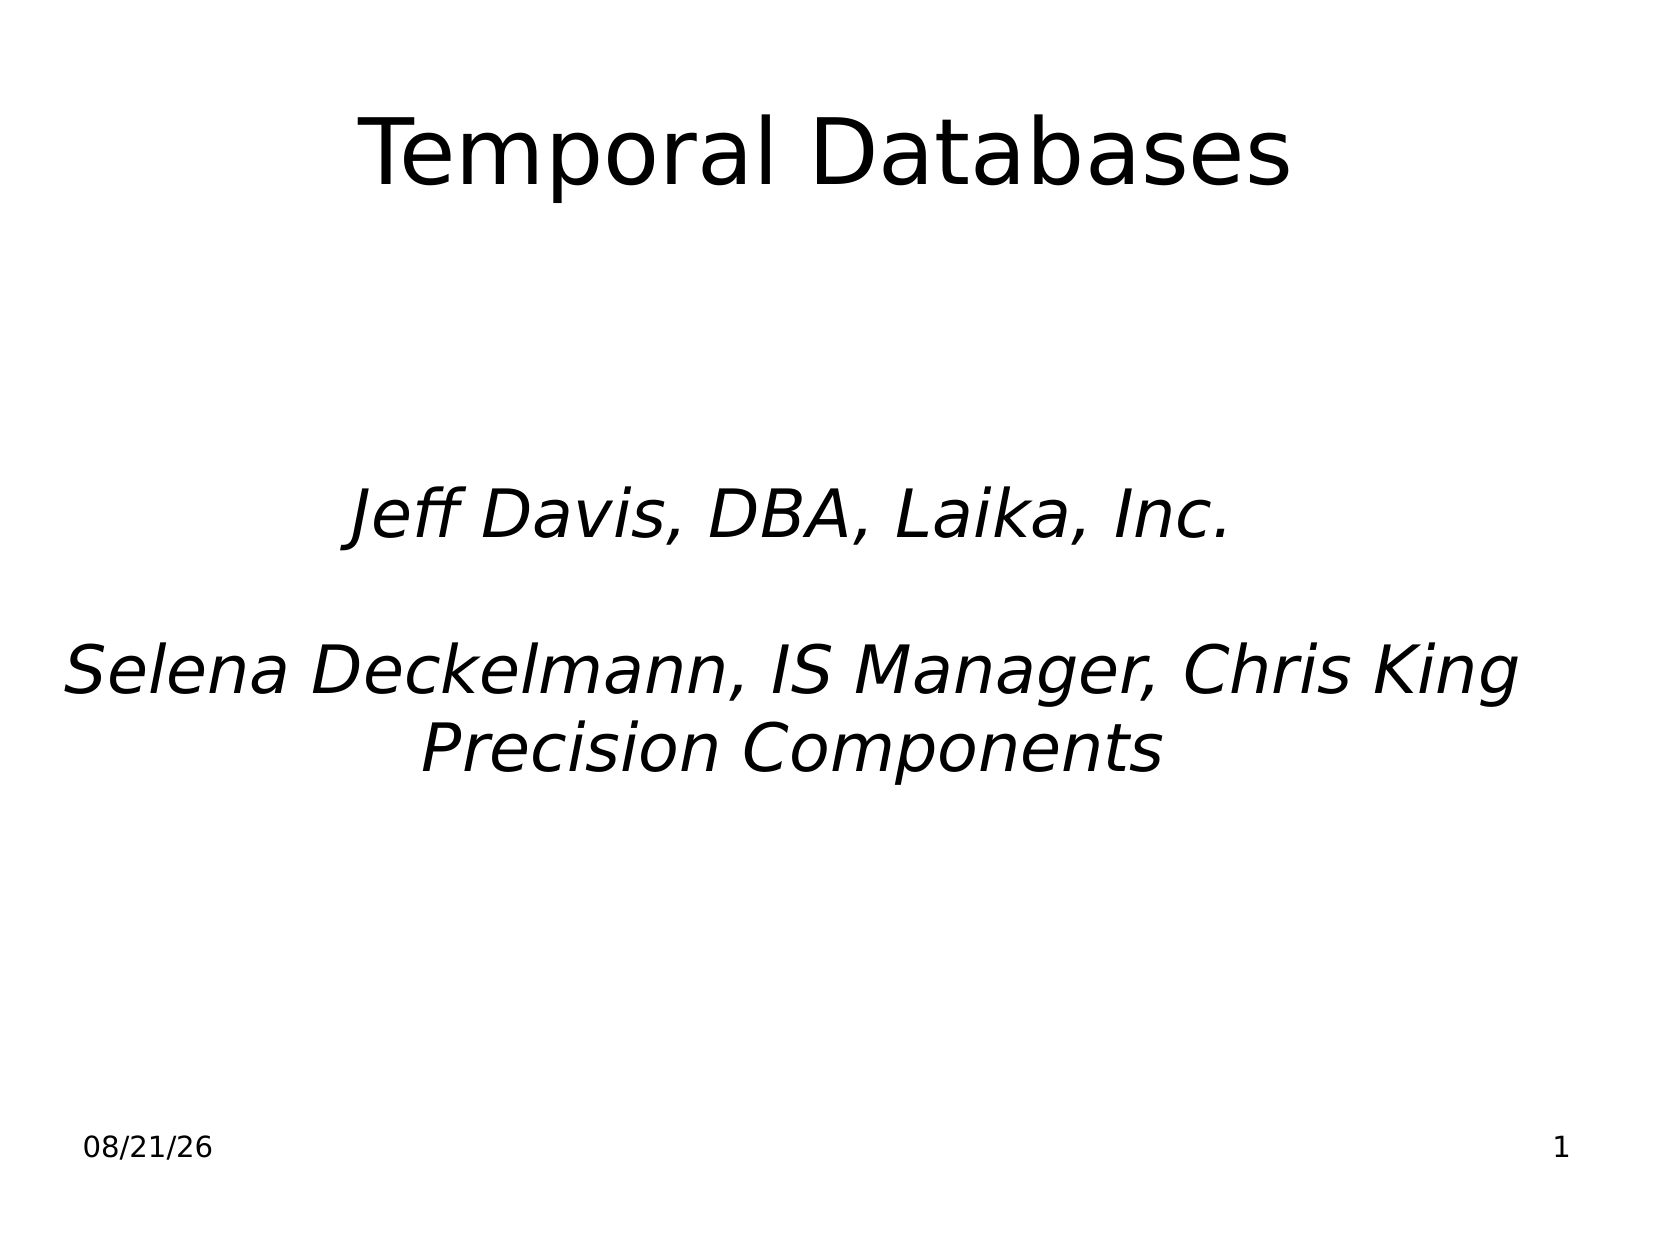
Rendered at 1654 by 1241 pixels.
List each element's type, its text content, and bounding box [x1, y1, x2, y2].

subtitle Jeff Davis, DBA, Laika, Inc. Selena Deckelmann, IS Manager, Chris King Precision Components [49, 300, 1538, 1119]
title Temporal Databases [82, 49, 1571, 257]
